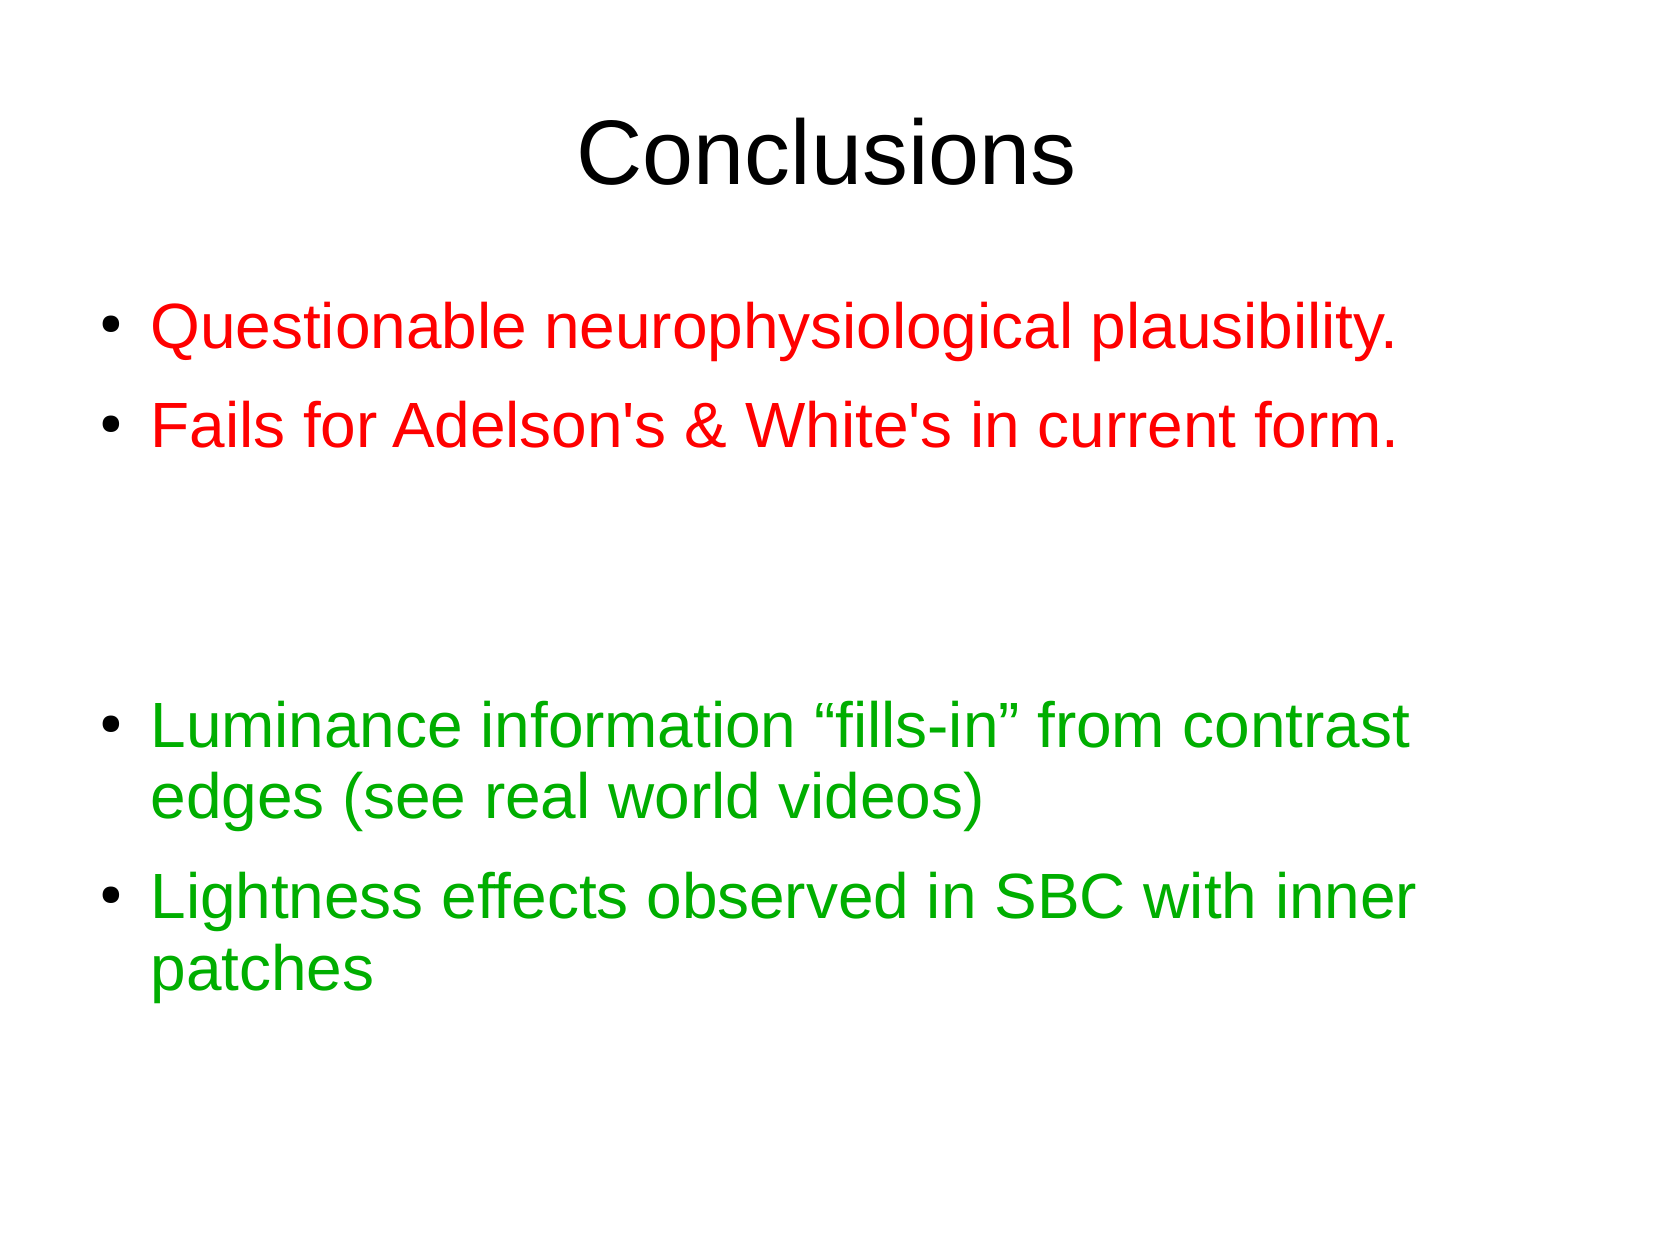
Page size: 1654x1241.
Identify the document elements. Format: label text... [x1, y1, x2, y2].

list Questionable neurophysiological plausibility. Fails for Adelson's & White's in current form. Luminance information “fills-in” from contrast edges (see real world videos) Lightness effects observed in SBC with inner patches [82, 290, 1538, 1010]
title Conclusions [82, 49, 1571, 257]
